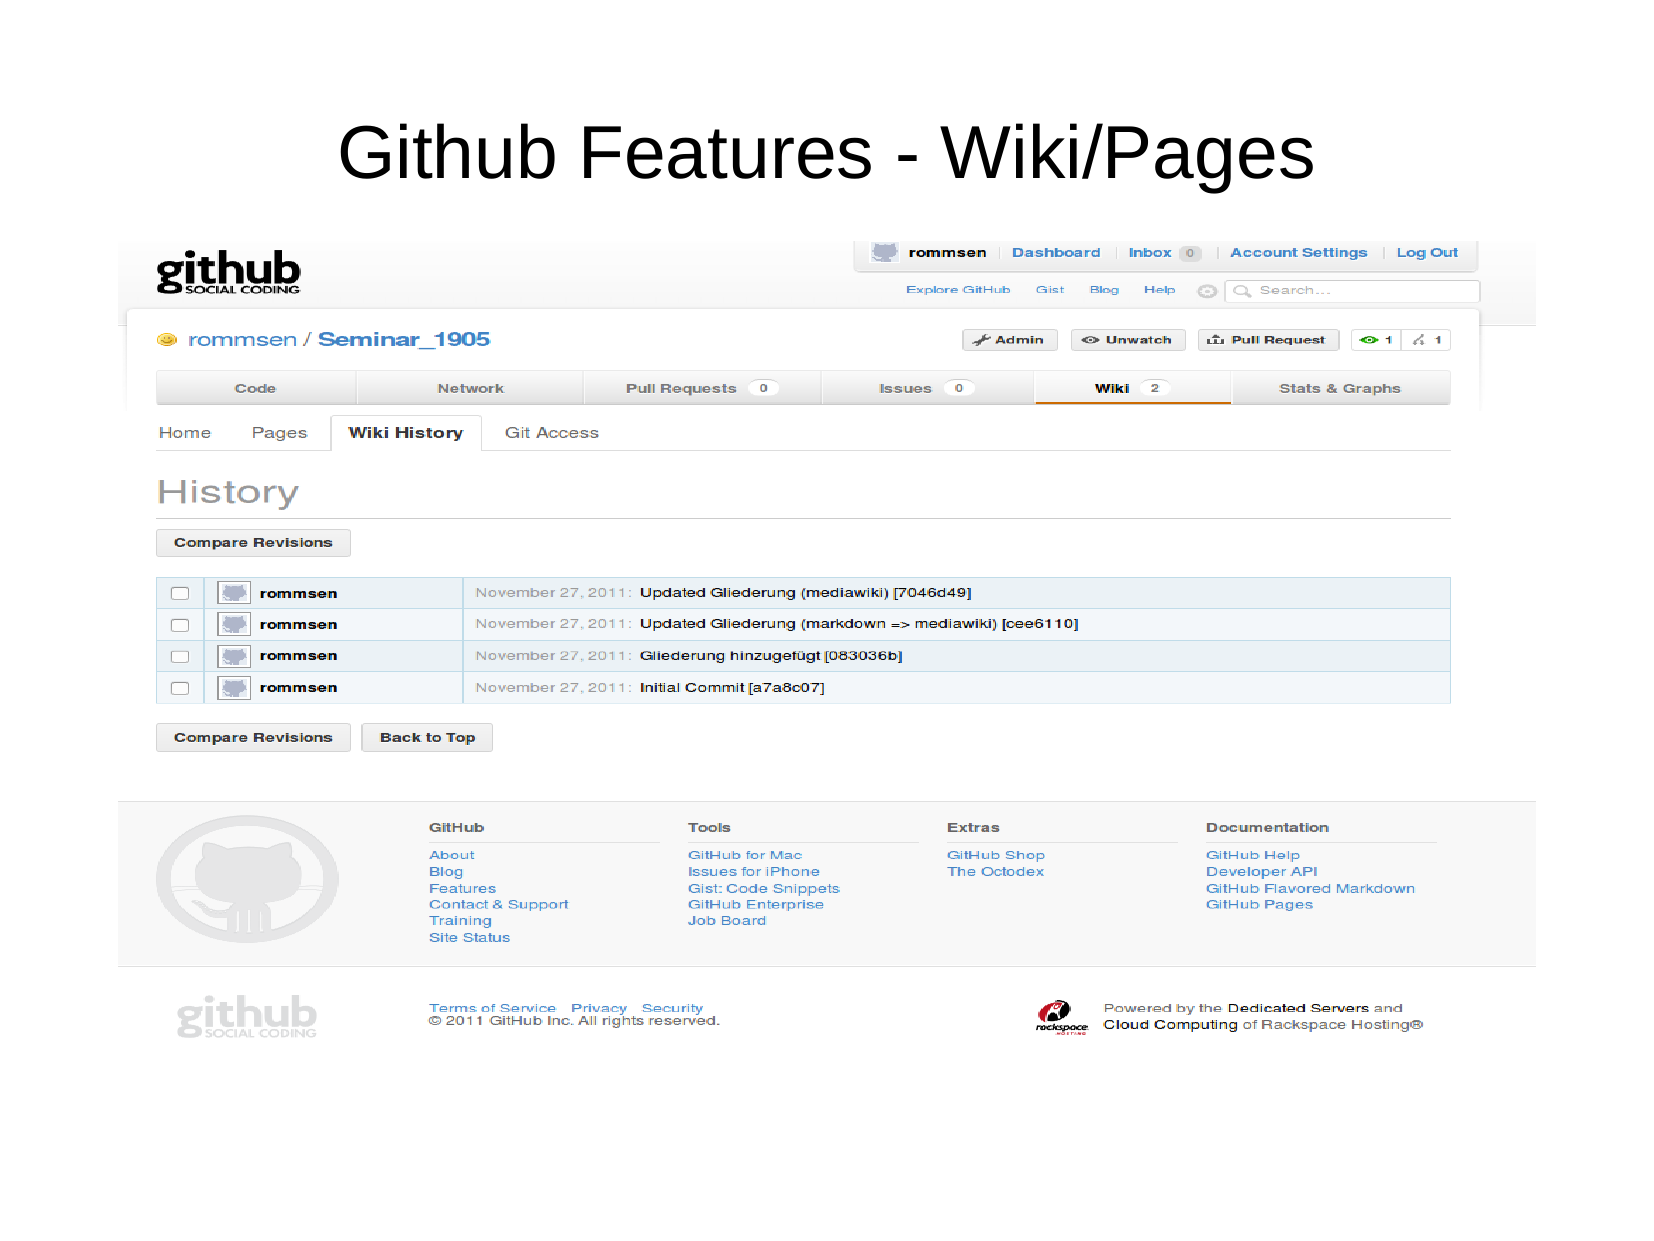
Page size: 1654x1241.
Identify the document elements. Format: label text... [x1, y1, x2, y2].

picture [118, 241, 1536, 1063]
title Github Features - Wiki/Pages [82, 49, 1571, 257]
